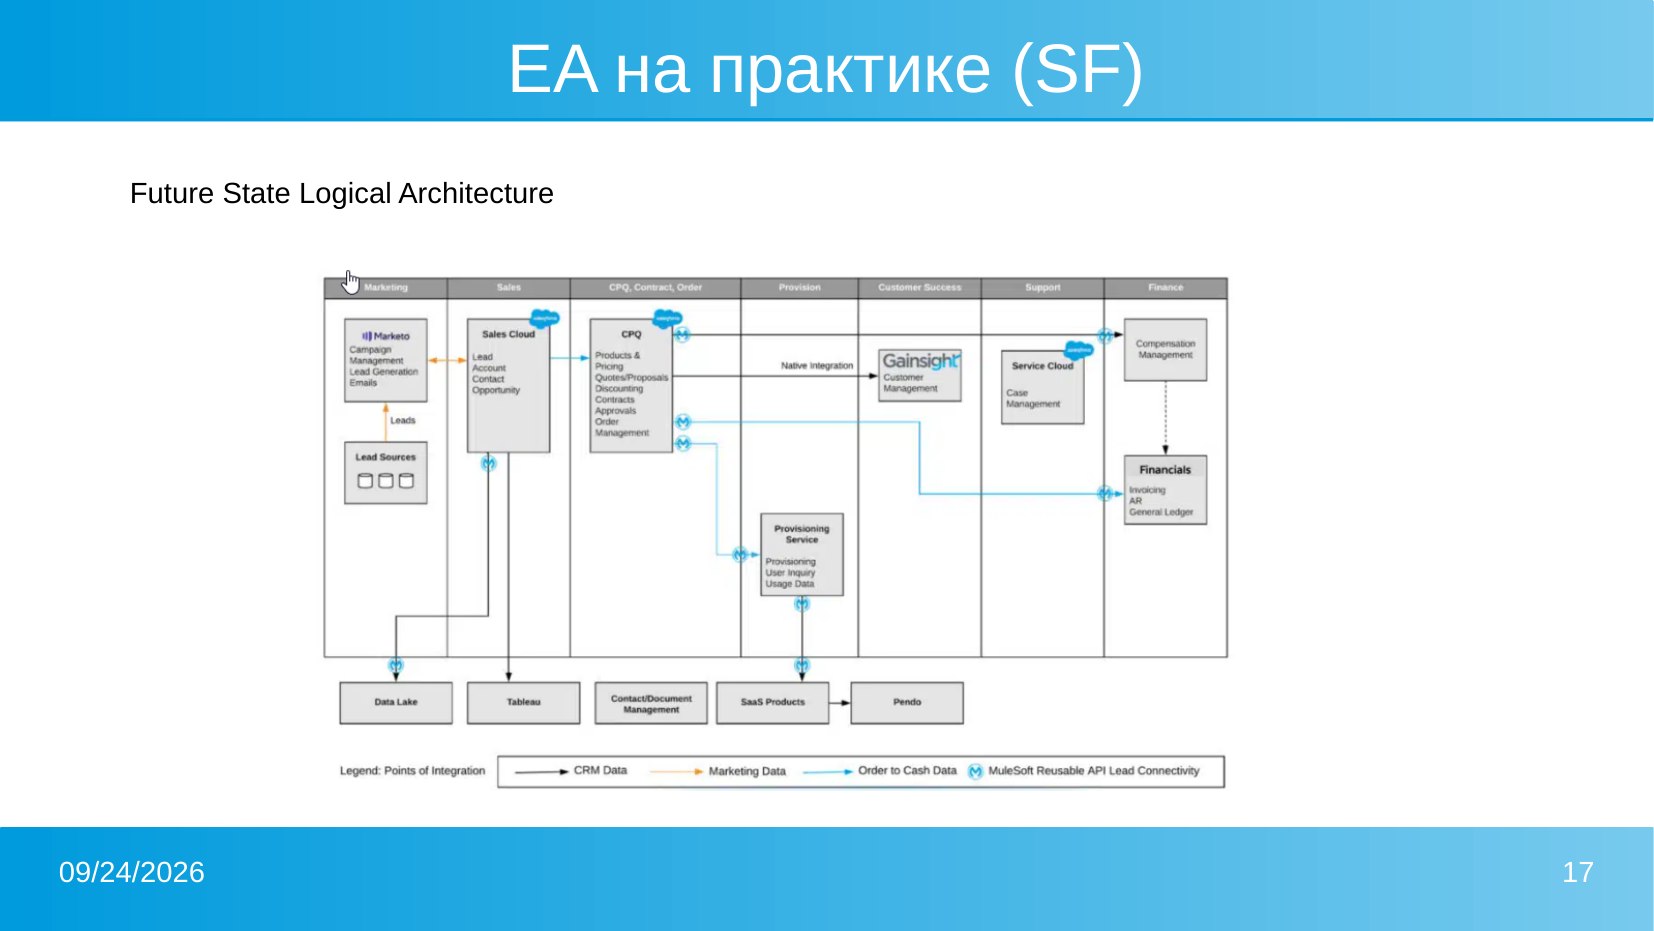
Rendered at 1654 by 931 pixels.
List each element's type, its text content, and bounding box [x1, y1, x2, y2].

picture [312, 267, 1238, 795]
list Future State Logical Architecture [59, 177, 1595, 768]
title EA на практике (SF) [59, 29, 1595, 108]
